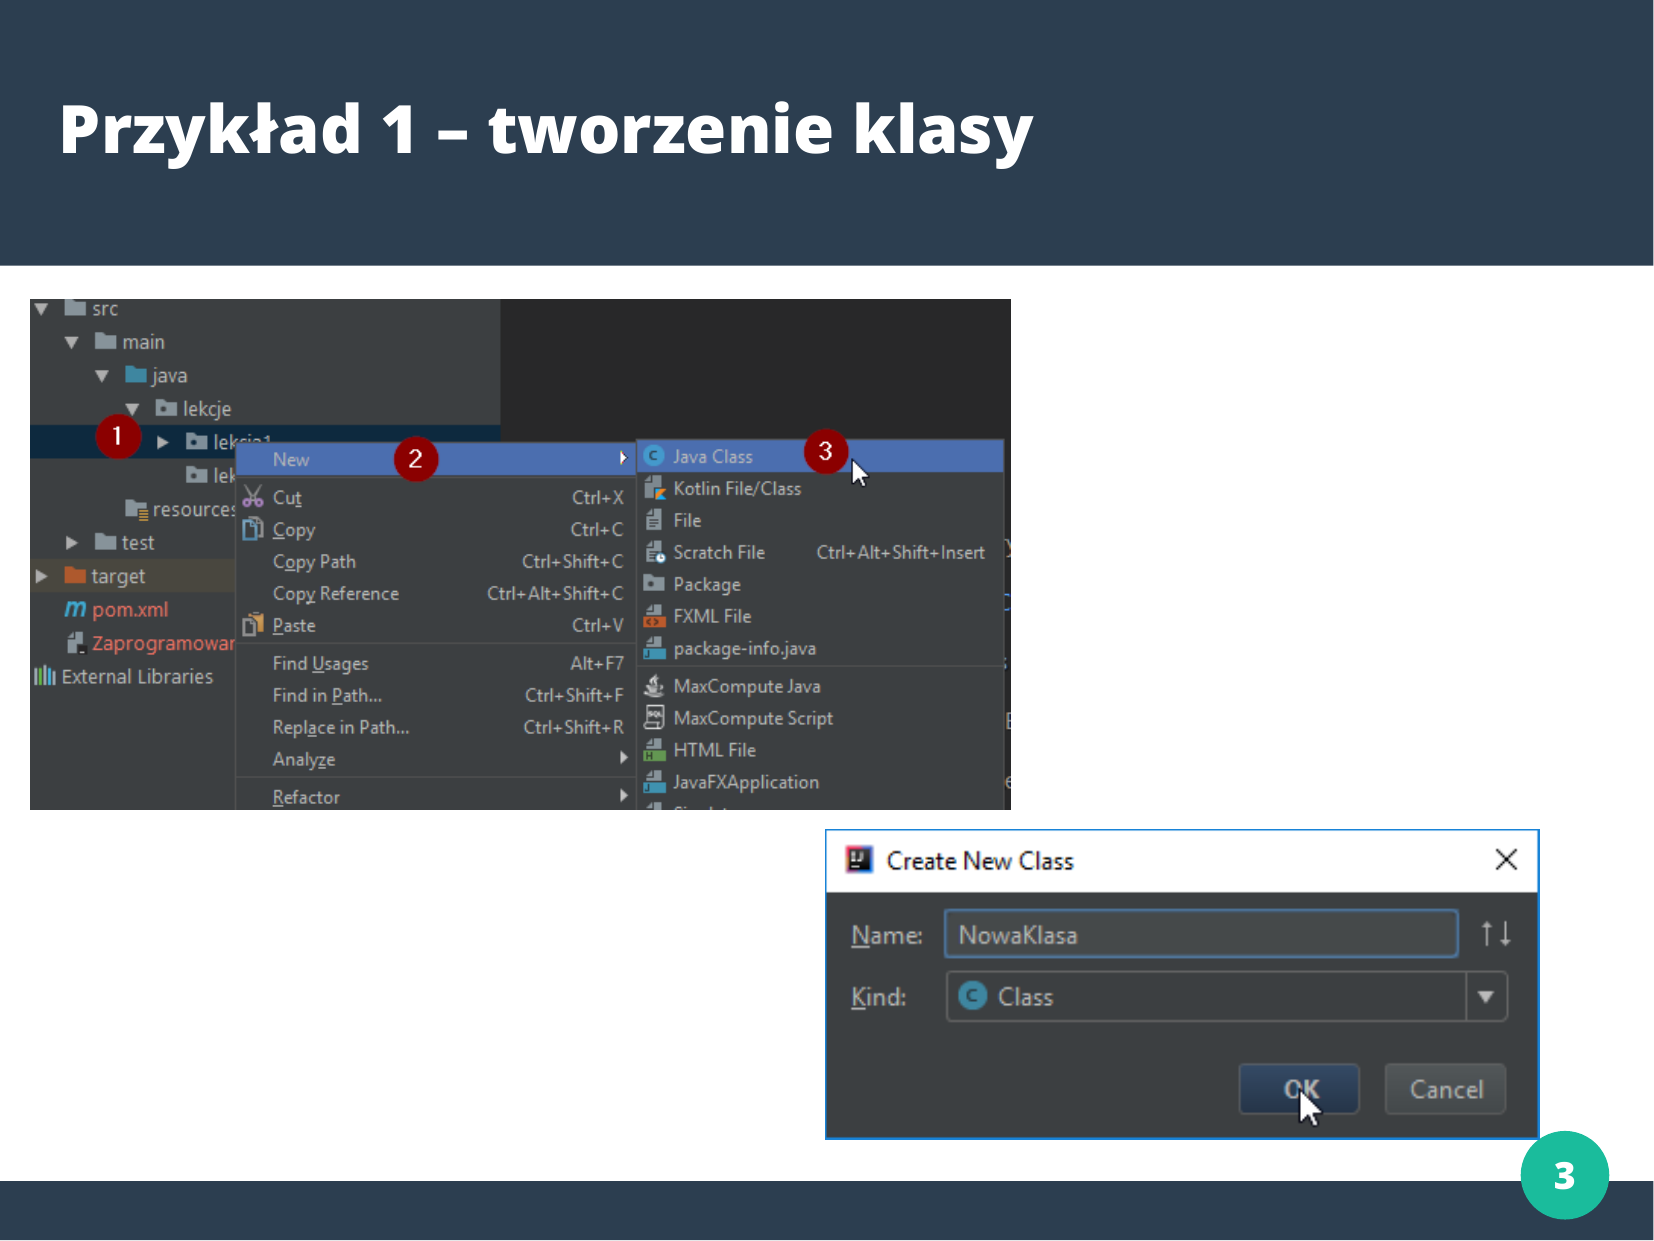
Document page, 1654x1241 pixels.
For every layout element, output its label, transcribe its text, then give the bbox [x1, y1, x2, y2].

title Przykład 1 – tworzenie klasy [59, 49, 1595, 207]
picture [30, 299, 1011, 811]
picture [825, 829, 1540, 1141]
